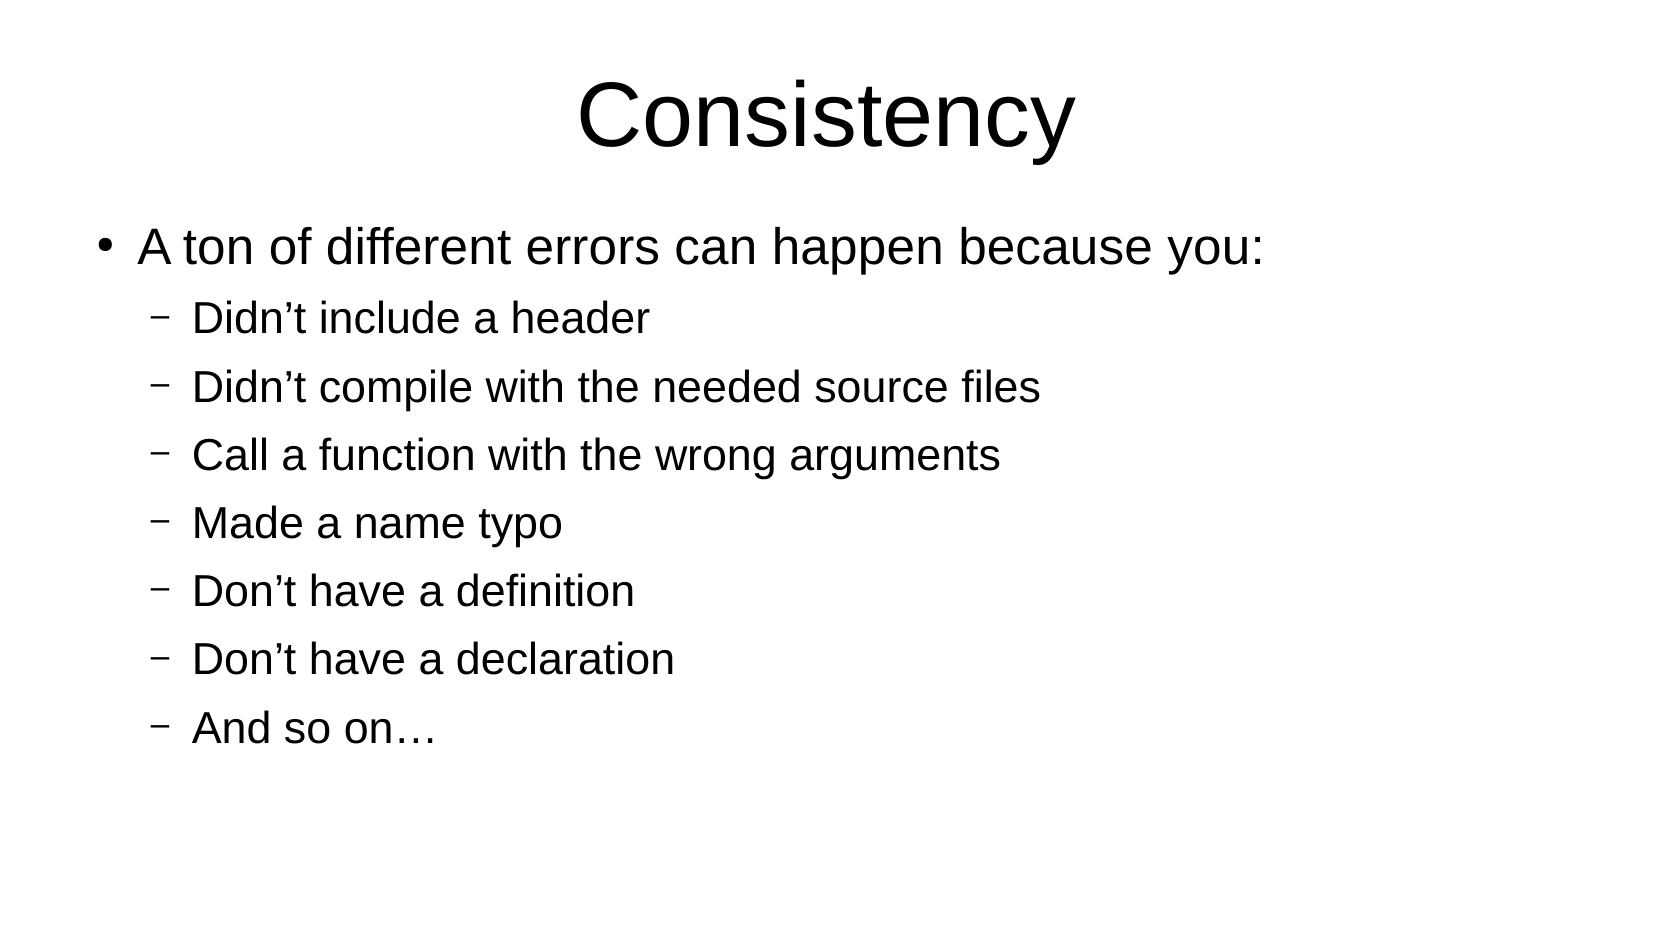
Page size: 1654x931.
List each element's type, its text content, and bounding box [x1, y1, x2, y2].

list A ton of different errors can happen because you: Didn’t include a header Didn’t compile with the needed source files Call a function with the wrong arguments Made a name typo Don’t have a definition Don’t have a declaration And so on… [82, 217, 1571, 758]
title Consistency [82, 37, 1571, 193]
